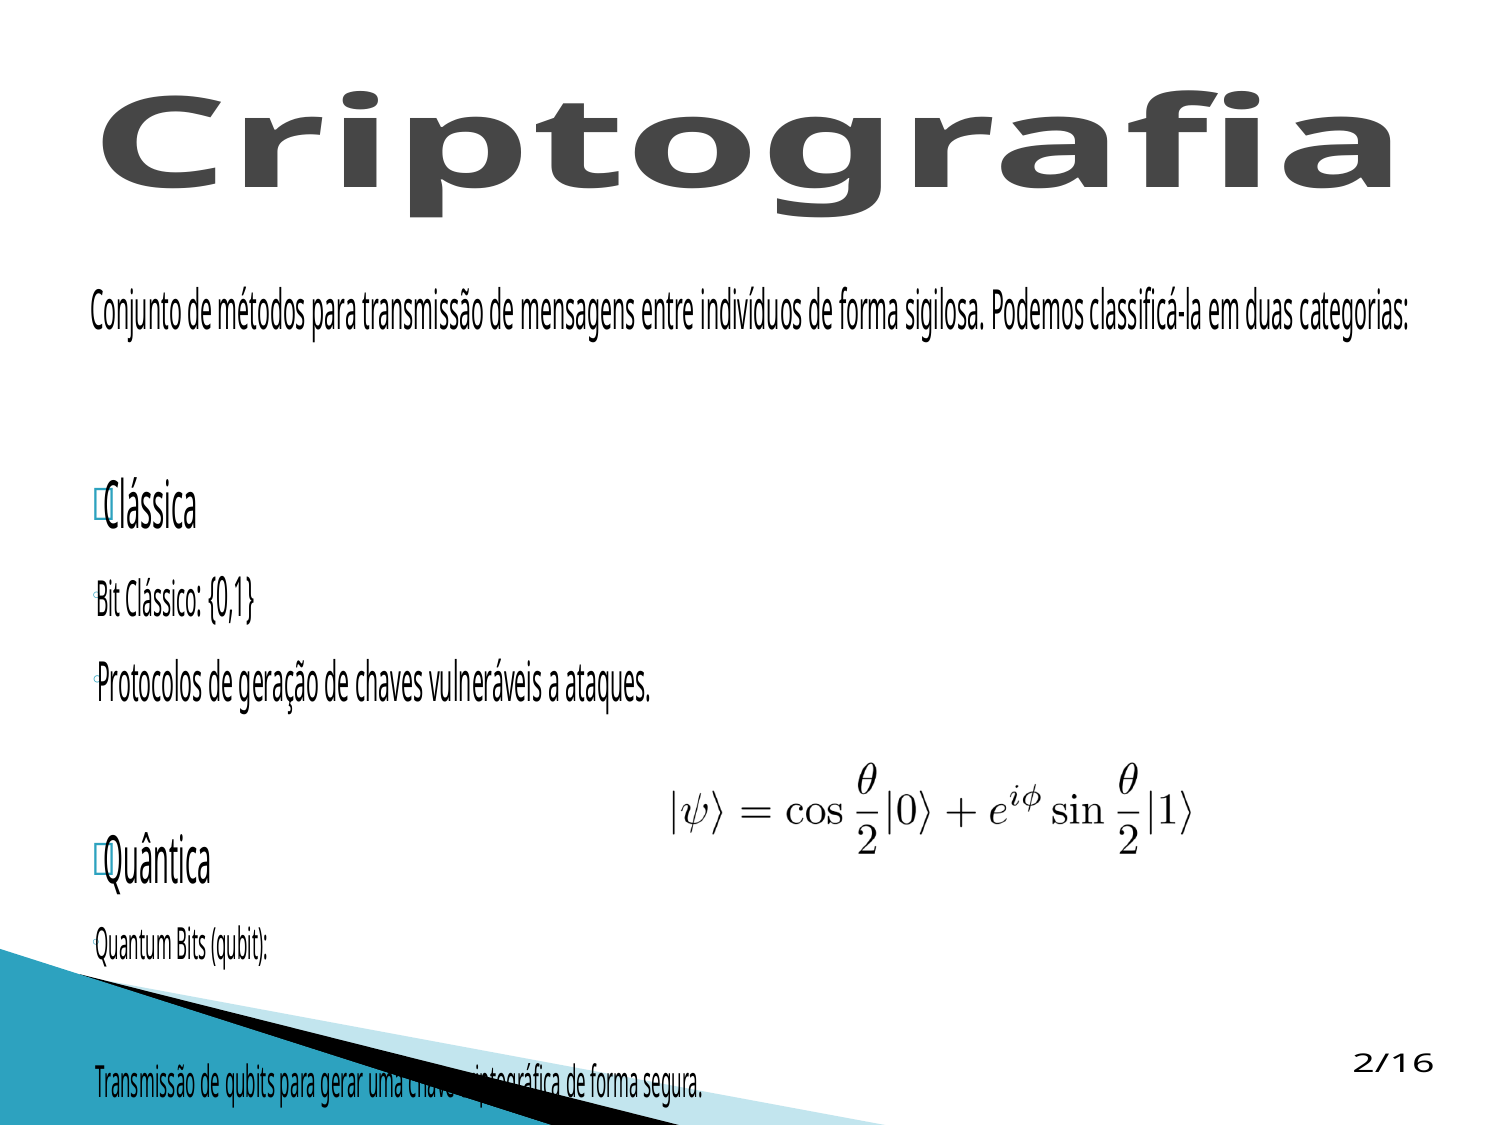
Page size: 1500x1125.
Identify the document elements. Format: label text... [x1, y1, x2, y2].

picture [637, 749, 1226, 876]
list Conjunto de métodos para transmissão de mensagens entre indivíduos de forma sigilosa. Podemos classificá-la em duas categorias: Clássica Bit Clássico: {0,1} Protocolos de geração de chaves vulneráveis a ataques. Quântica Quantum Bits (qubit): Transmissão de qubits para gerar uma chave criptográfica de forma segura. [75, 262, 1426, 1120]
text_box 2/16 [1337, 1037, 1450, 1089]
title Criptografia [75, 45, 1426, 233]
